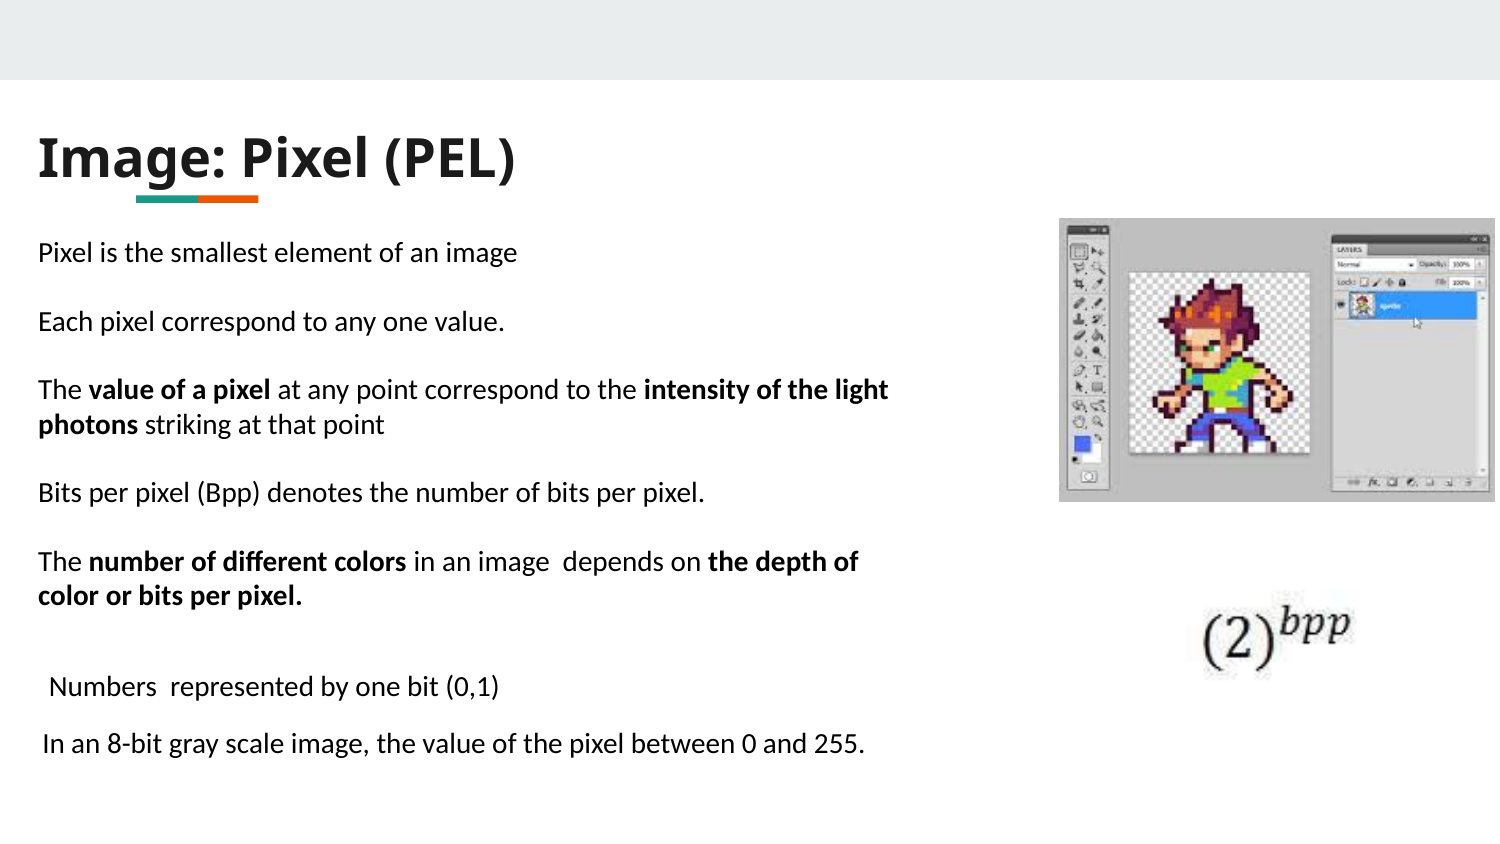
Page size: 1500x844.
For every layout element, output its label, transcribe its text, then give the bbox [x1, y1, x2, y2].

title Image: Pixel (PEL) [23, 108, 1381, 213]
picture [1187, 590, 1393, 701]
list Pixel is the smallest element of an image Each pixel correspond to any one value. The value of a pixel at any point correspond to the intensity of the light photons striking at that point Bits per pixel (Bpp) denotes the number of bits per pixel. The number of different colors in an image depends on the depth of color or bits per pixel. Numbers represented by one bit (0,1) In an 8-bit gray scale image, the value of the pixel between 0 and 255. [23, 218, 931, 832]
picture [1059, 218, 1495, 502]
